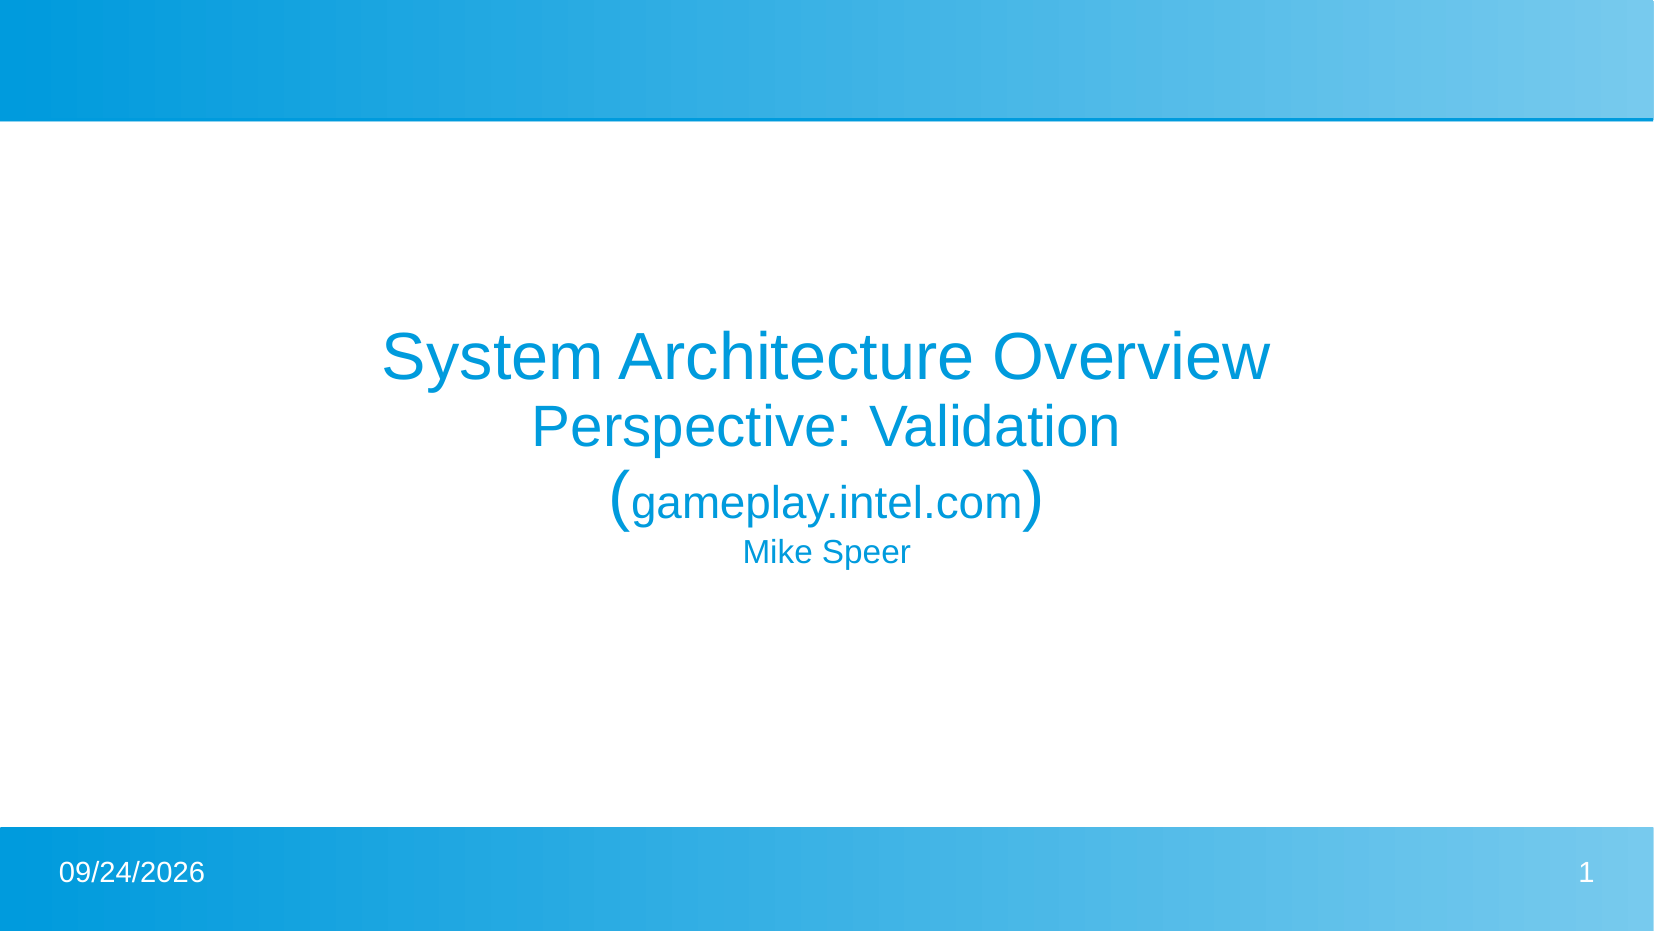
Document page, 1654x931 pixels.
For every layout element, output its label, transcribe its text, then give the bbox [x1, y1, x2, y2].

subtitle System Architecture Overview Perspective: Validation (gameplay.intel.com) Mike Speer [59, 262, 1595, 627]
